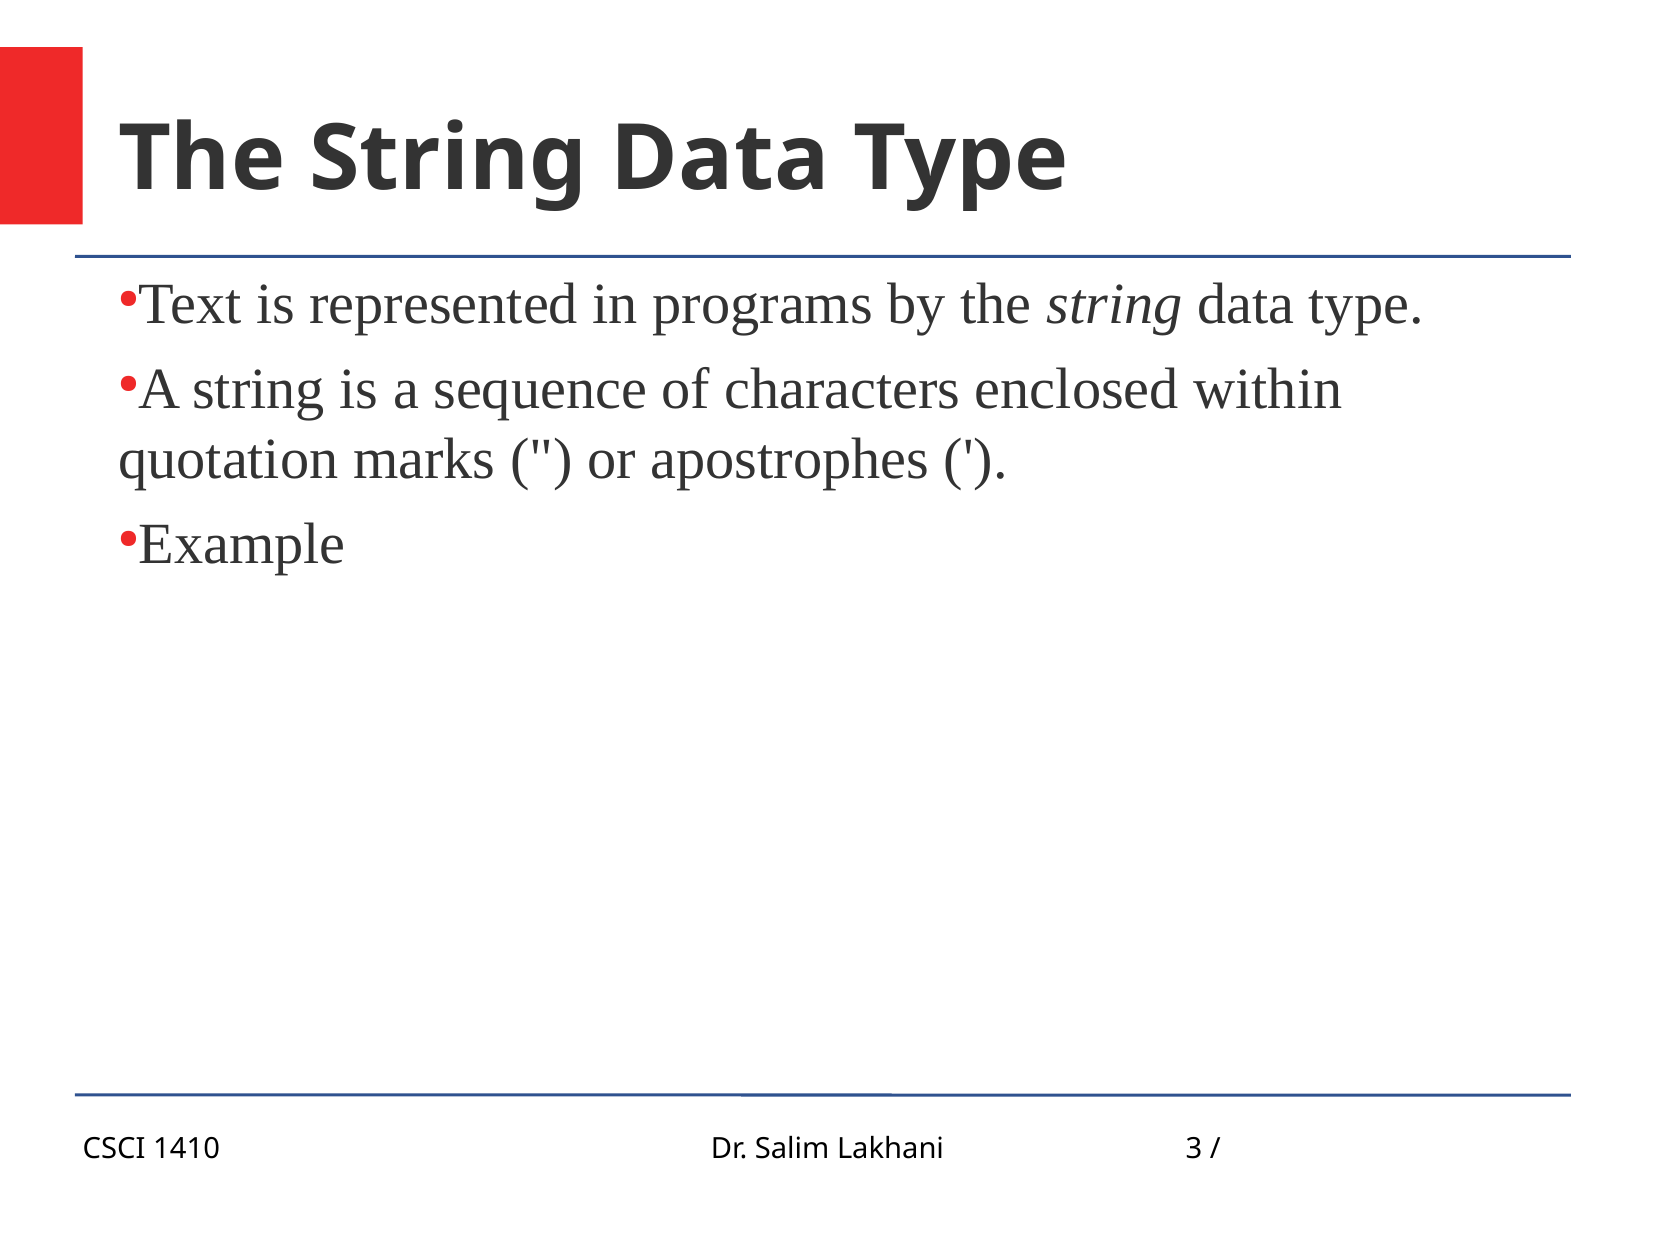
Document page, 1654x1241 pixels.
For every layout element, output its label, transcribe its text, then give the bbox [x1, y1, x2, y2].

list Text is represented in programs by the string data type. A string is a sequence of characters enclosed within quotation marks (") or apostrophes ('). Example [118, 265, 1536, 1081]
text_box Dr. Salim Lakhani [565, 1129, 1090, 1216]
text_box CSCI 1410 [82, 1129, 468, 1216]
title The String Data Type [118, 49, 1571, 257]
text_box / [1185, 1129, 1571, 1216]
